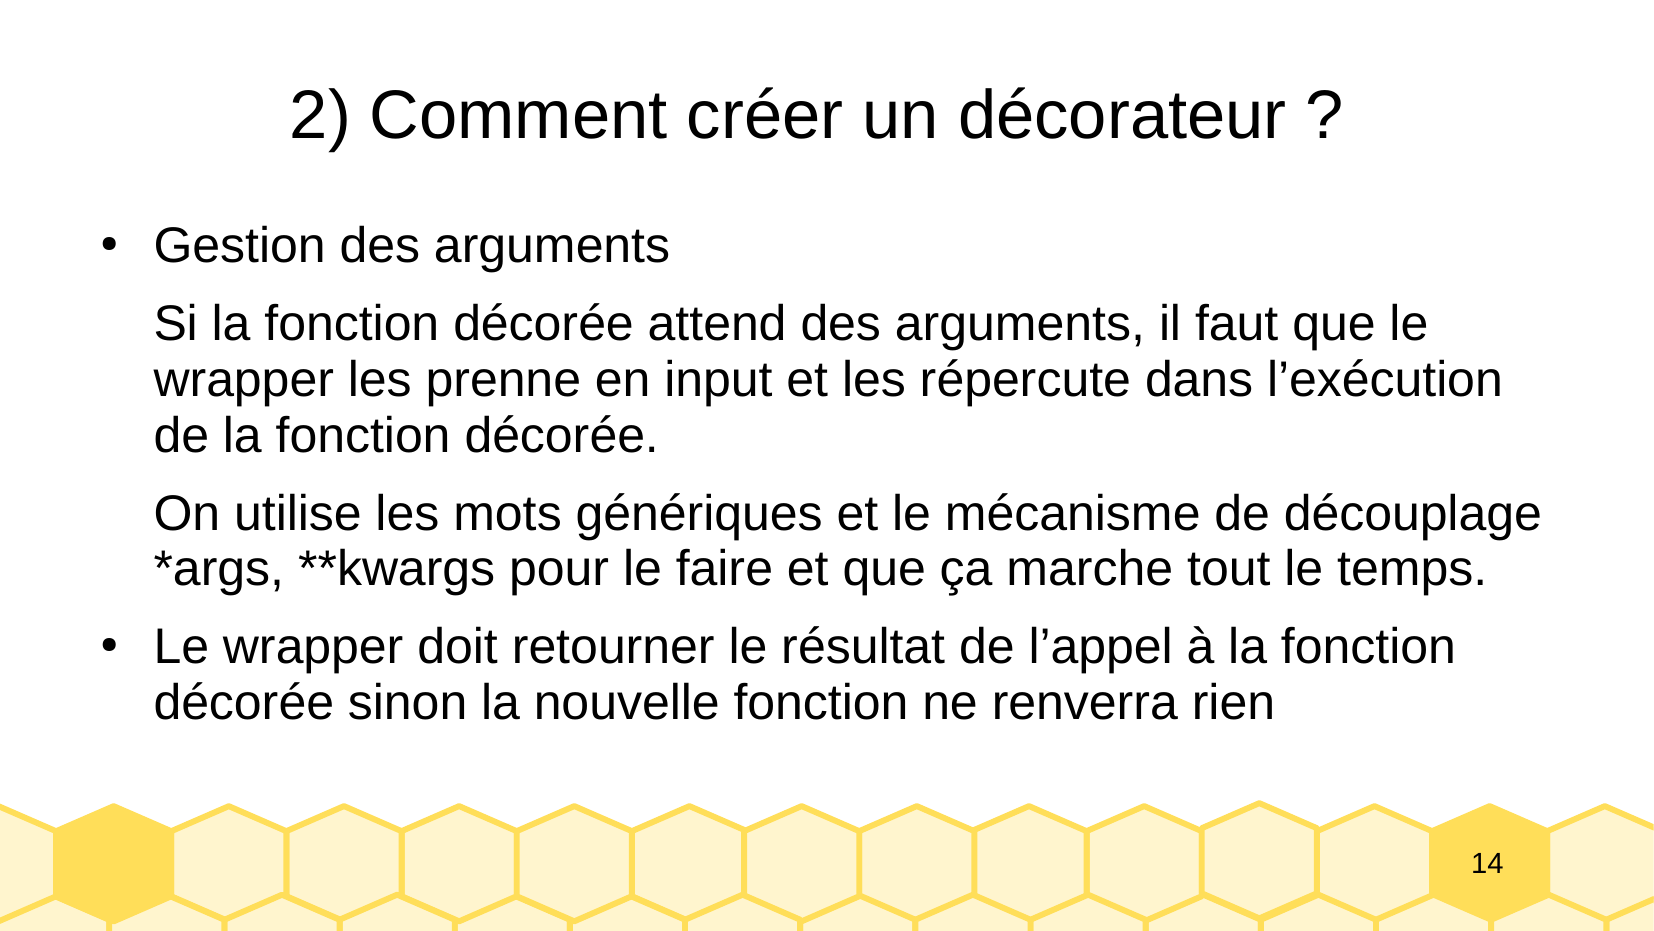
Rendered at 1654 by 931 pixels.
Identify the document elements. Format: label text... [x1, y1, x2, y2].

title 2) Comment créer un décorateur ? [82, 37, 1571, 193]
list Gestion des arguments Si la fonction décorée attend des arguments, il faut que le wrapper les prenne en input et les répercute dans l’exécution de la fonction décorée. On utilise les mots génériques et le mécanisme de découplage *args, **kwargs pour le faire et que ça marche tout le temps. Le wrapper doit retourner le résultat de l’appel à la fonction décorée sinon la nouvelle fonction ne renverra rien [82, 217, 1571, 758]
